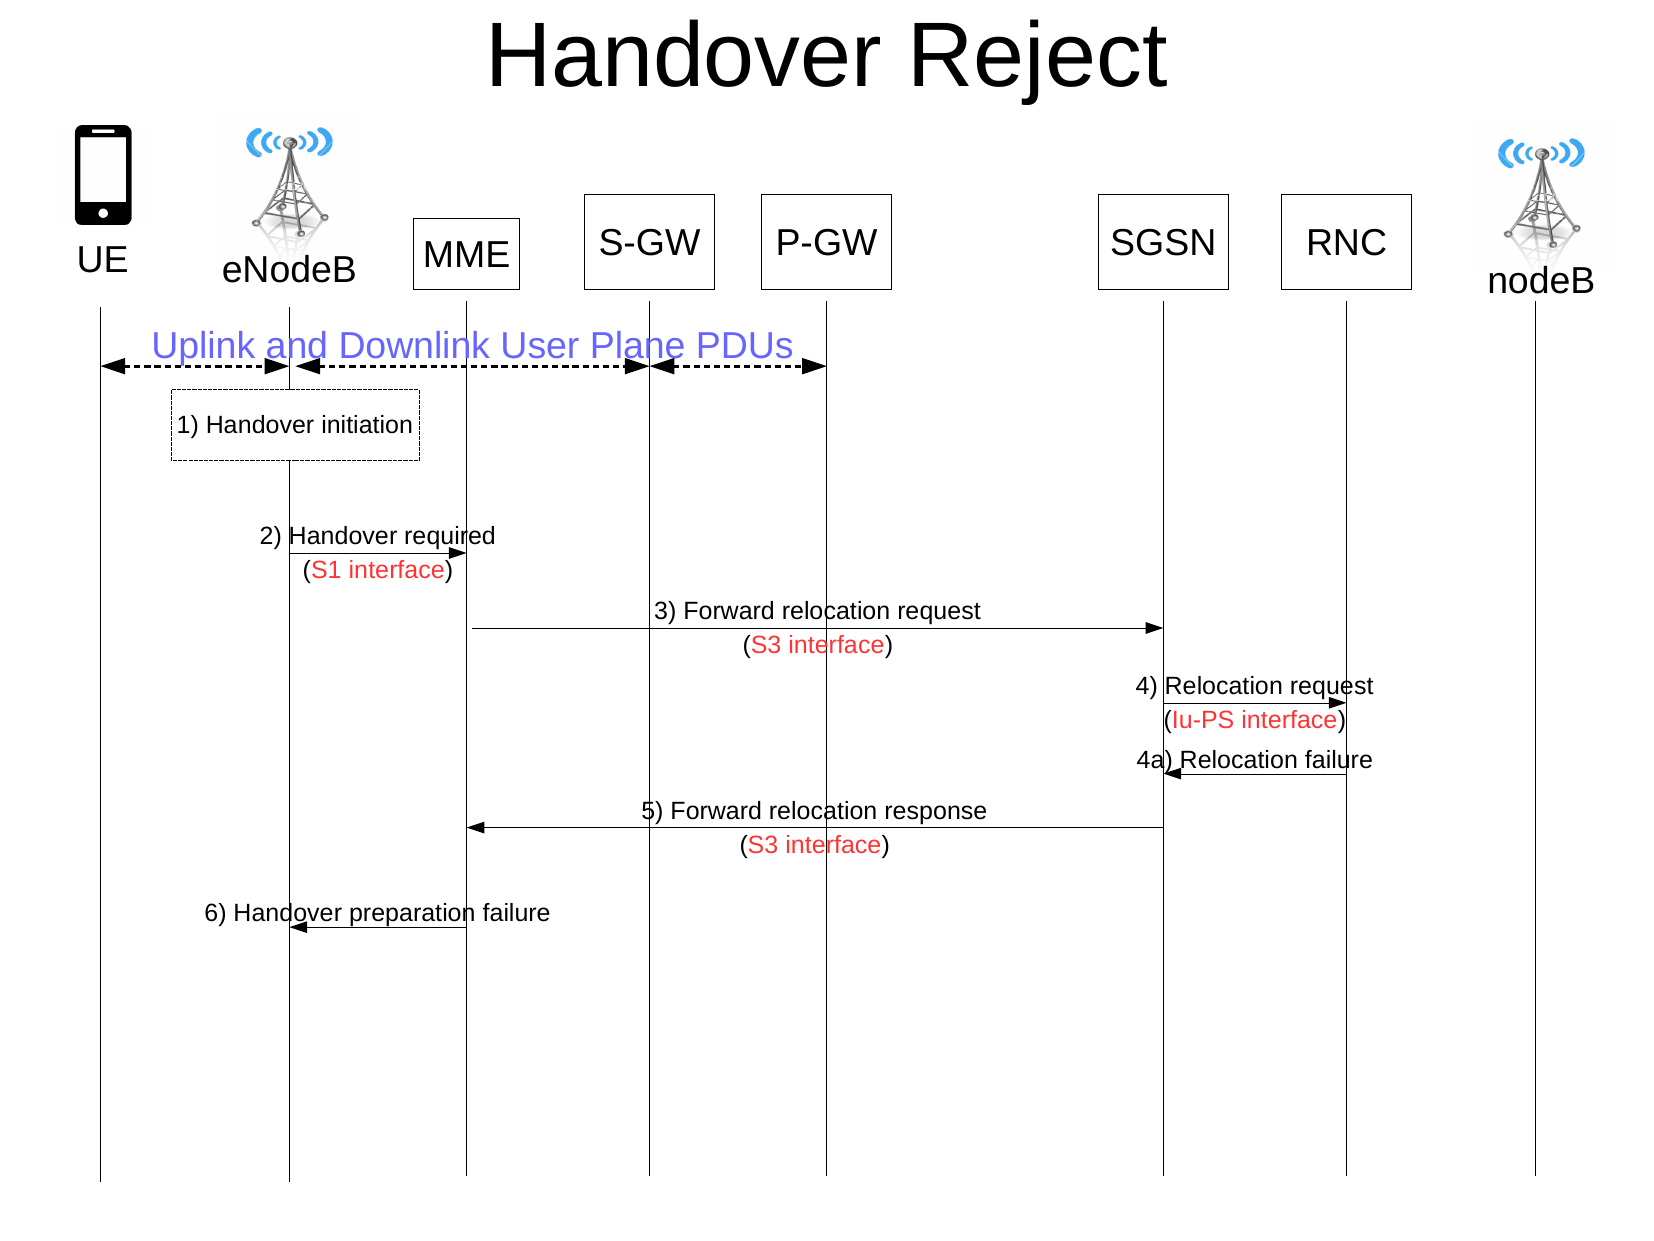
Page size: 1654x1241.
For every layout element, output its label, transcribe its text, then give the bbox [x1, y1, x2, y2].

text_box P-GW [761, 194, 892, 290]
picture [53, 125, 153, 225]
picture [218, 111, 361, 261]
text_box MME [413, 218, 520, 290]
text_box S-GW [584, 194, 715, 290]
text_box SGSN [1098, 194, 1229, 290]
picture [1470, 122, 1613, 272]
title Handover Reject [82, 2, 1571, 106]
text_box RNC [1281, 194, 1412, 290]
text_box 1) Handover initiation [171, 389, 420, 461]
